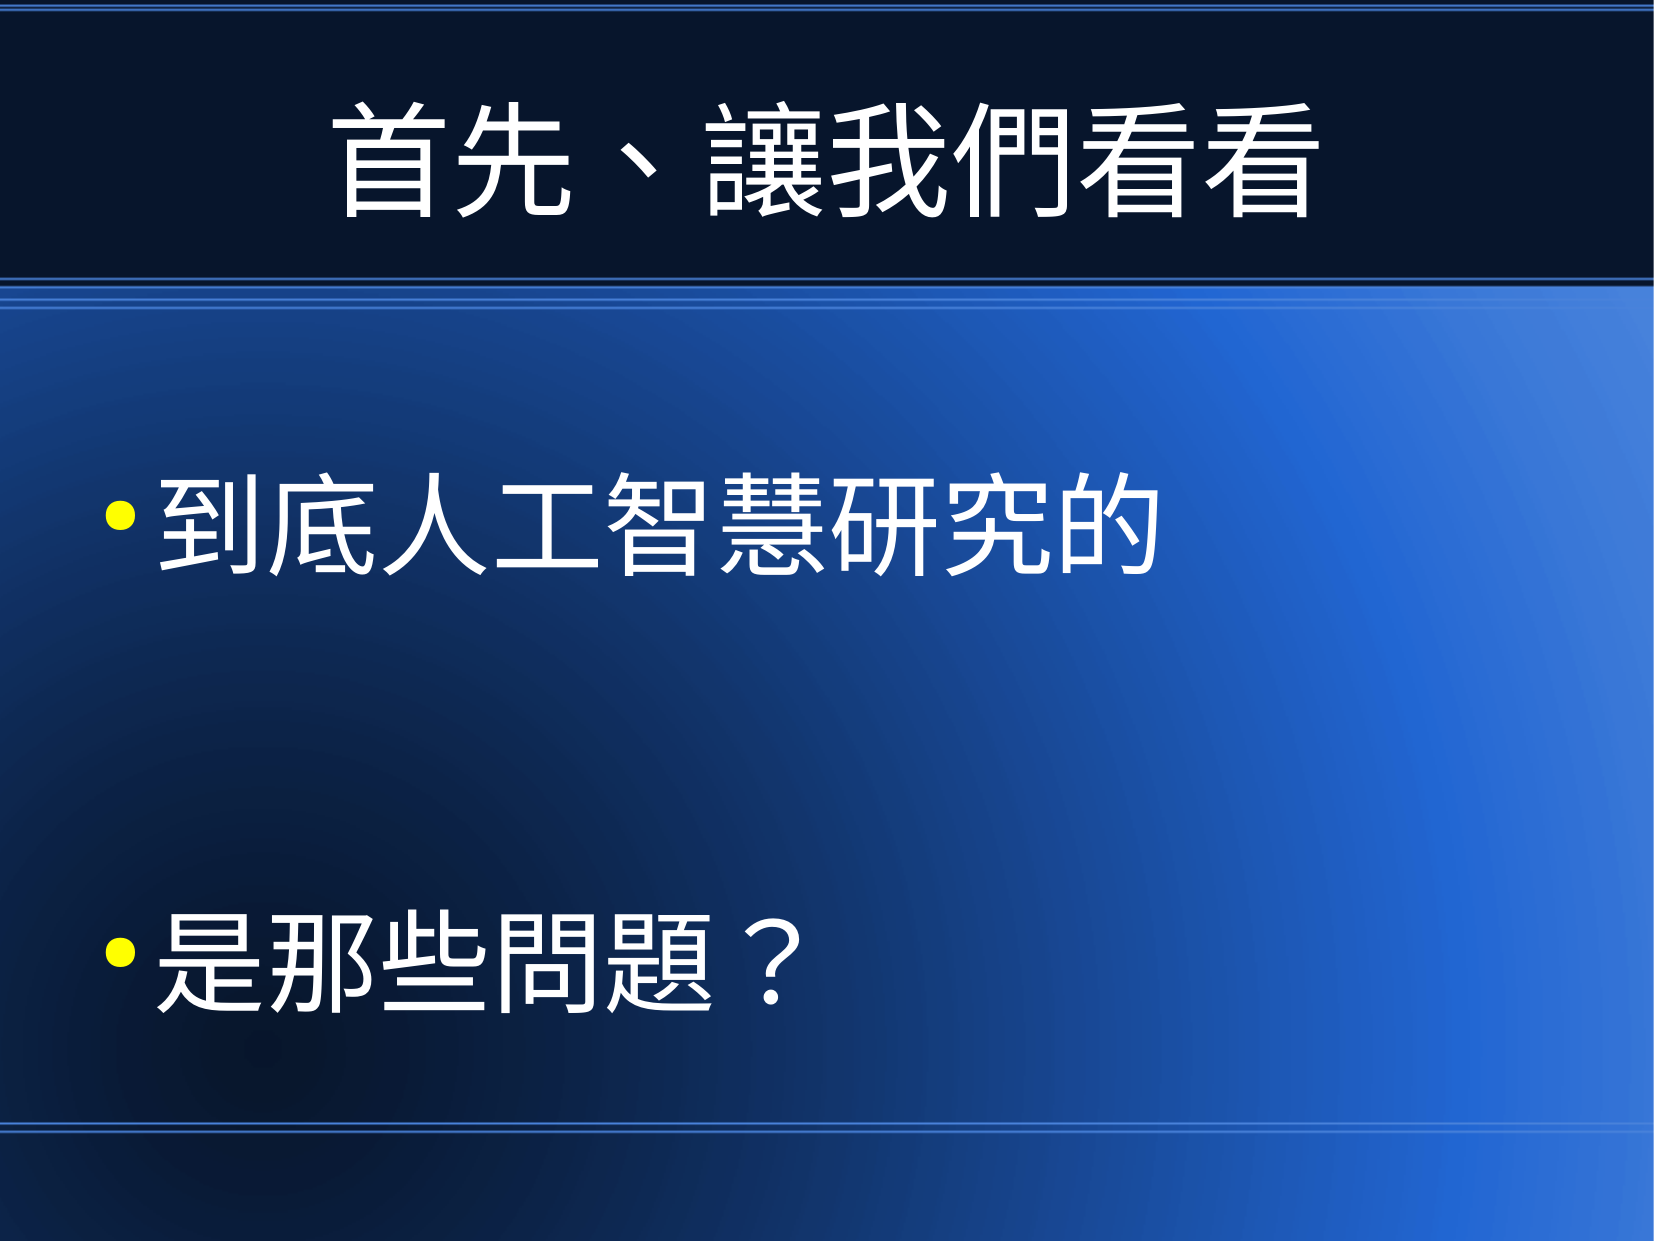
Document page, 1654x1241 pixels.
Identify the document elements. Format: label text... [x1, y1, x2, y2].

list 到底人工智慧研究的 是那些問題？ [82, 355, 1571, 1241]
title 首先、讓我們看看 [82, 49, 1571, 257]
picture [0, 0, 1654, 1241]
